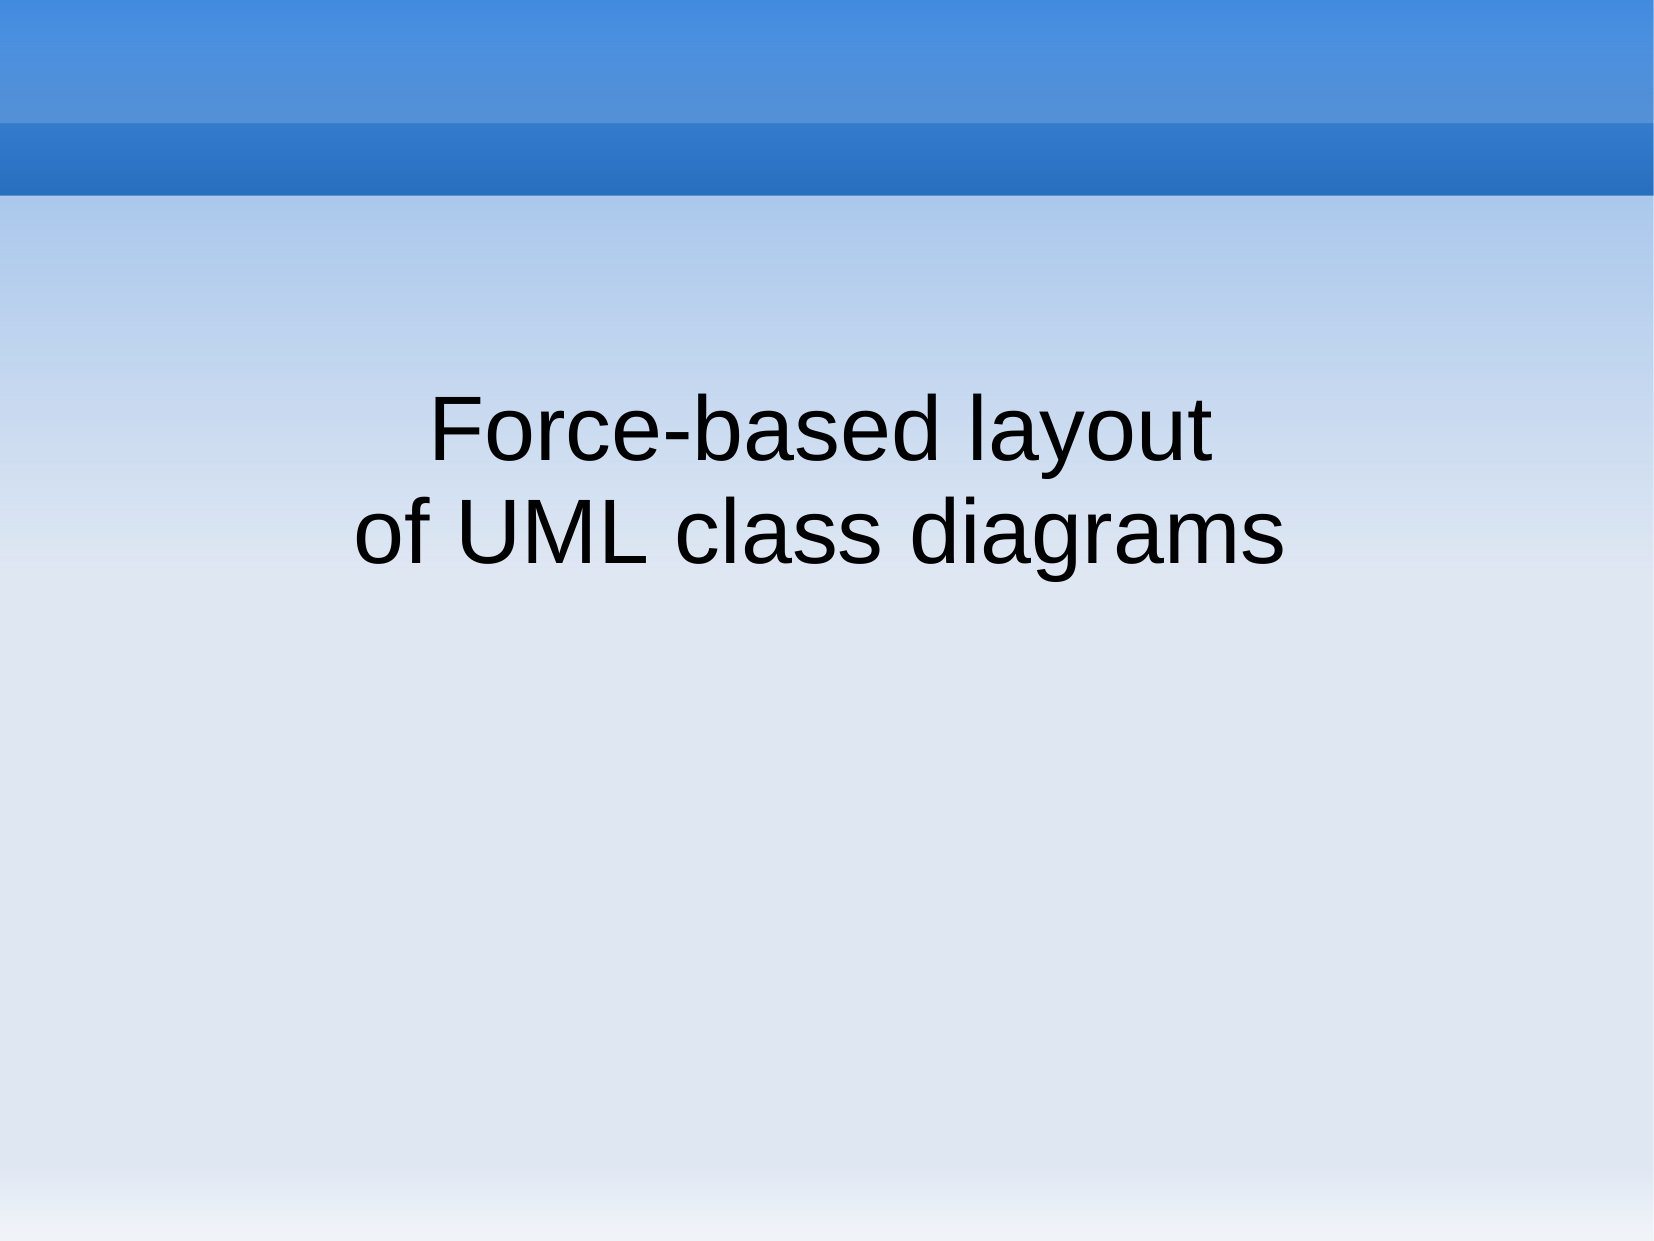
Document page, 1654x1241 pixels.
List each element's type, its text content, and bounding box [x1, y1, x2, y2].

subtitle Force-based layout of UML class diagrams [76, 7, 1565, 1102]
picture [0, 0, 1654, 1241]
